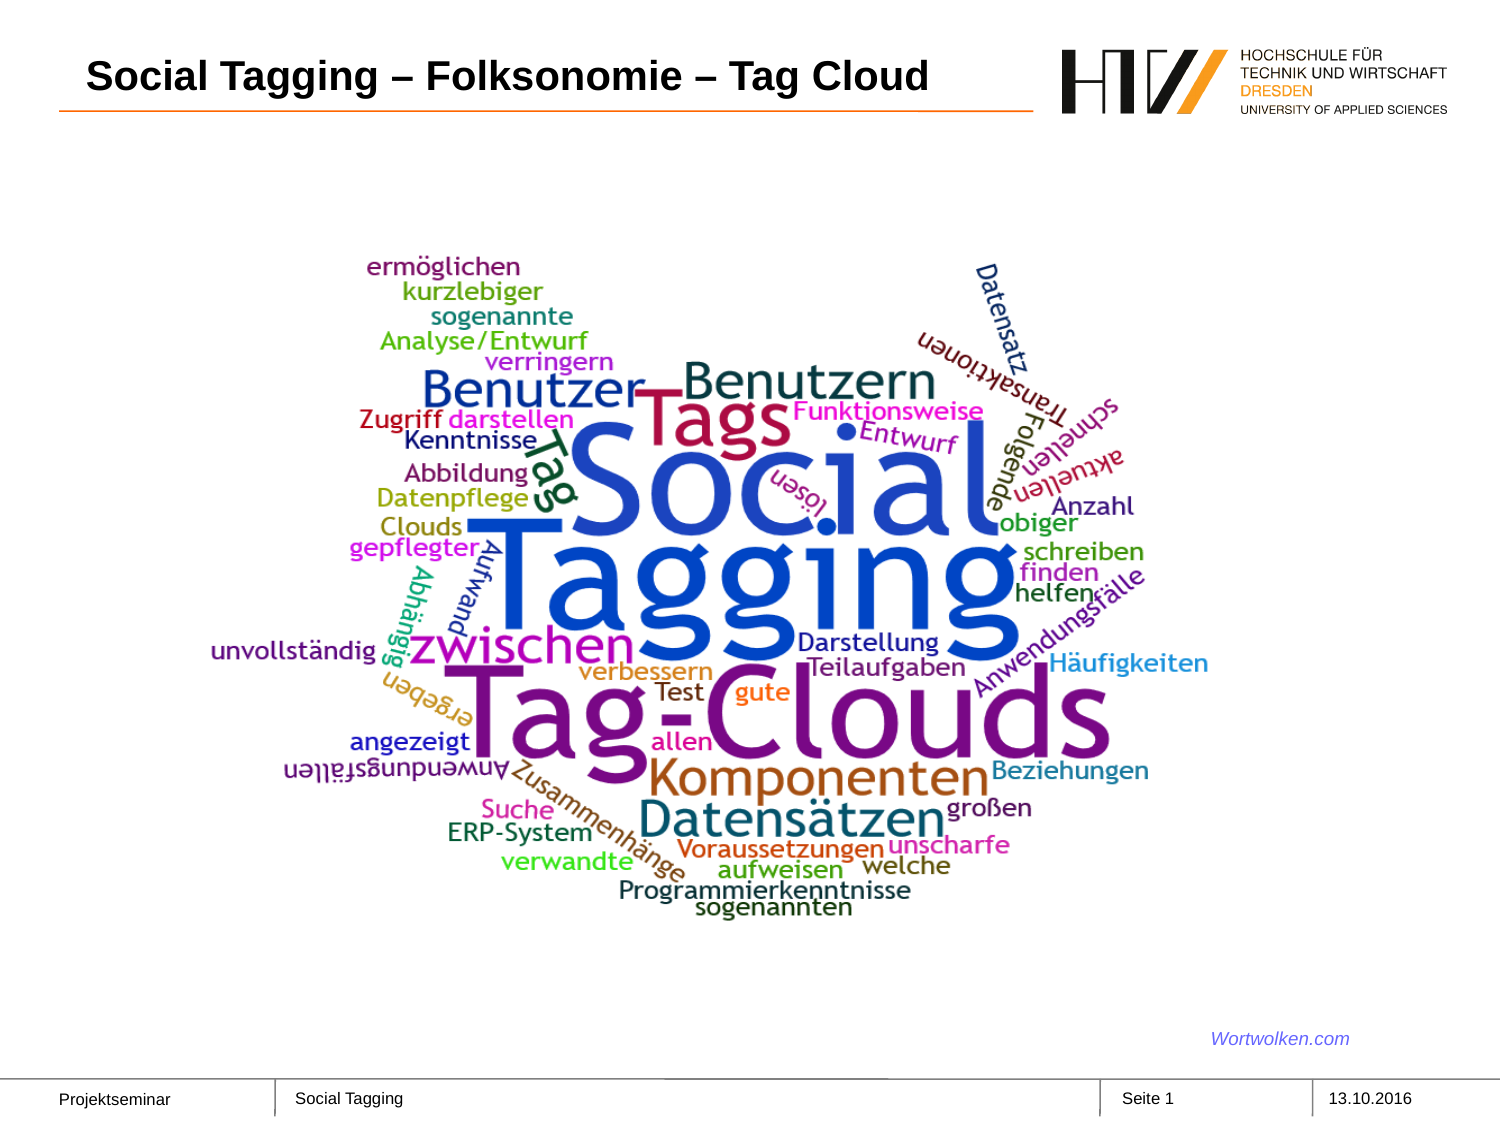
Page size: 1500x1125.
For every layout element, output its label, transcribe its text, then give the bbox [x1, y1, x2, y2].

picture [1062, 47, 1447, 114]
picture [172, 172, 1322, 965]
title Social Tagging – Folksonomie – Tag Cloud [70, 29, 1040, 117]
text_box Wortwolken.com [1195, 1019, 1365, 1057]
